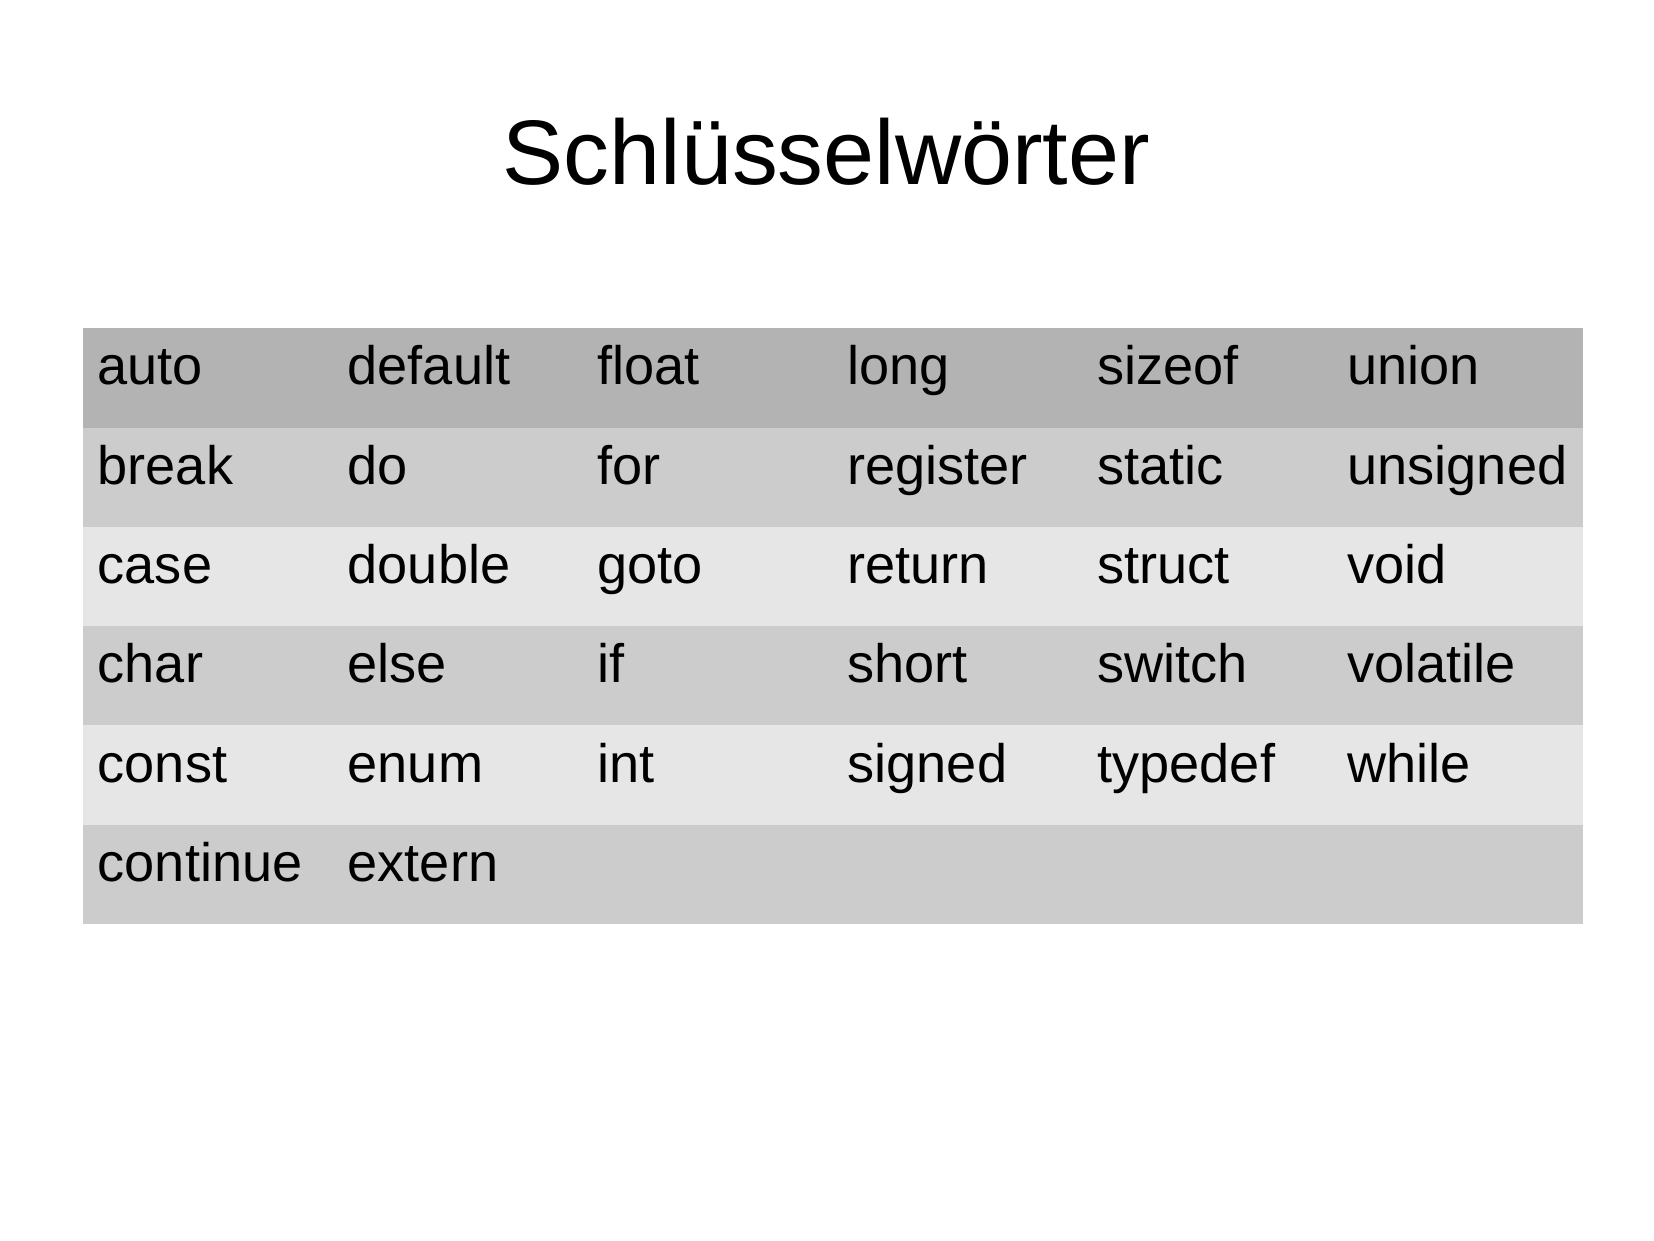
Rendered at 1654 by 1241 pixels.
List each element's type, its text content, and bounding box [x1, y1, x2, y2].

table_cell while [1332, 725, 1583, 825]
table_header float [583, 328, 832, 428]
title Schlüsselwörter [82, 49, 1571, 257]
table_header long [832, 328, 1082, 428]
table_cell void [1332, 527, 1583, 626]
table_cell signed [832, 725, 1082, 825]
table_cell static [1082, 428, 1332, 527]
table_cell [583, 825, 832, 924]
table_cell struct [1082, 527, 1332, 626]
table_cell break [83, 428, 333, 527]
table_cell else [333, 626, 583, 725]
table_cell return [832, 527, 1082, 626]
table_cell [832, 825, 1082, 924]
table_cell extern [333, 825, 583, 924]
table_cell int [583, 725, 832, 825]
table_cell [1332, 825, 1583, 924]
table_cell if [583, 626, 832, 725]
table_cell switch [1082, 626, 1332, 725]
table_cell const [83, 725, 333, 825]
table_cell short [832, 626, 1082, 725]
table_cell volatile [1332, 626, 1583, 725]
table_cell [1082, 825, 1332, 924]
table_header sizeof [1082, 328, 1332, 428]
table_cell double [333, 527, 583, 626]
table_cell continue [83, 825, 333, 924]
table_cell unsigned [1332, 428, 1583, 527]
table_cell do [333, 428, 583, 527]
table_cell typedef [1082, 725, 1332, 825]
table_cell register [832, 428, 1082, 527]
table_cell goto [583, 527, 832, 626]
table_cell for [583, 428, 832, 527]
table_header default [333, 328, 583, 428]
table_cell enum [333, 725, 583, 825]
table_cell char [83, 626, 333, 725]
table_cell case [83, 527, 333, 626]
table_header union [1332, 328, 1583, 428]
table_header auto [83, 328, 333, 428]
